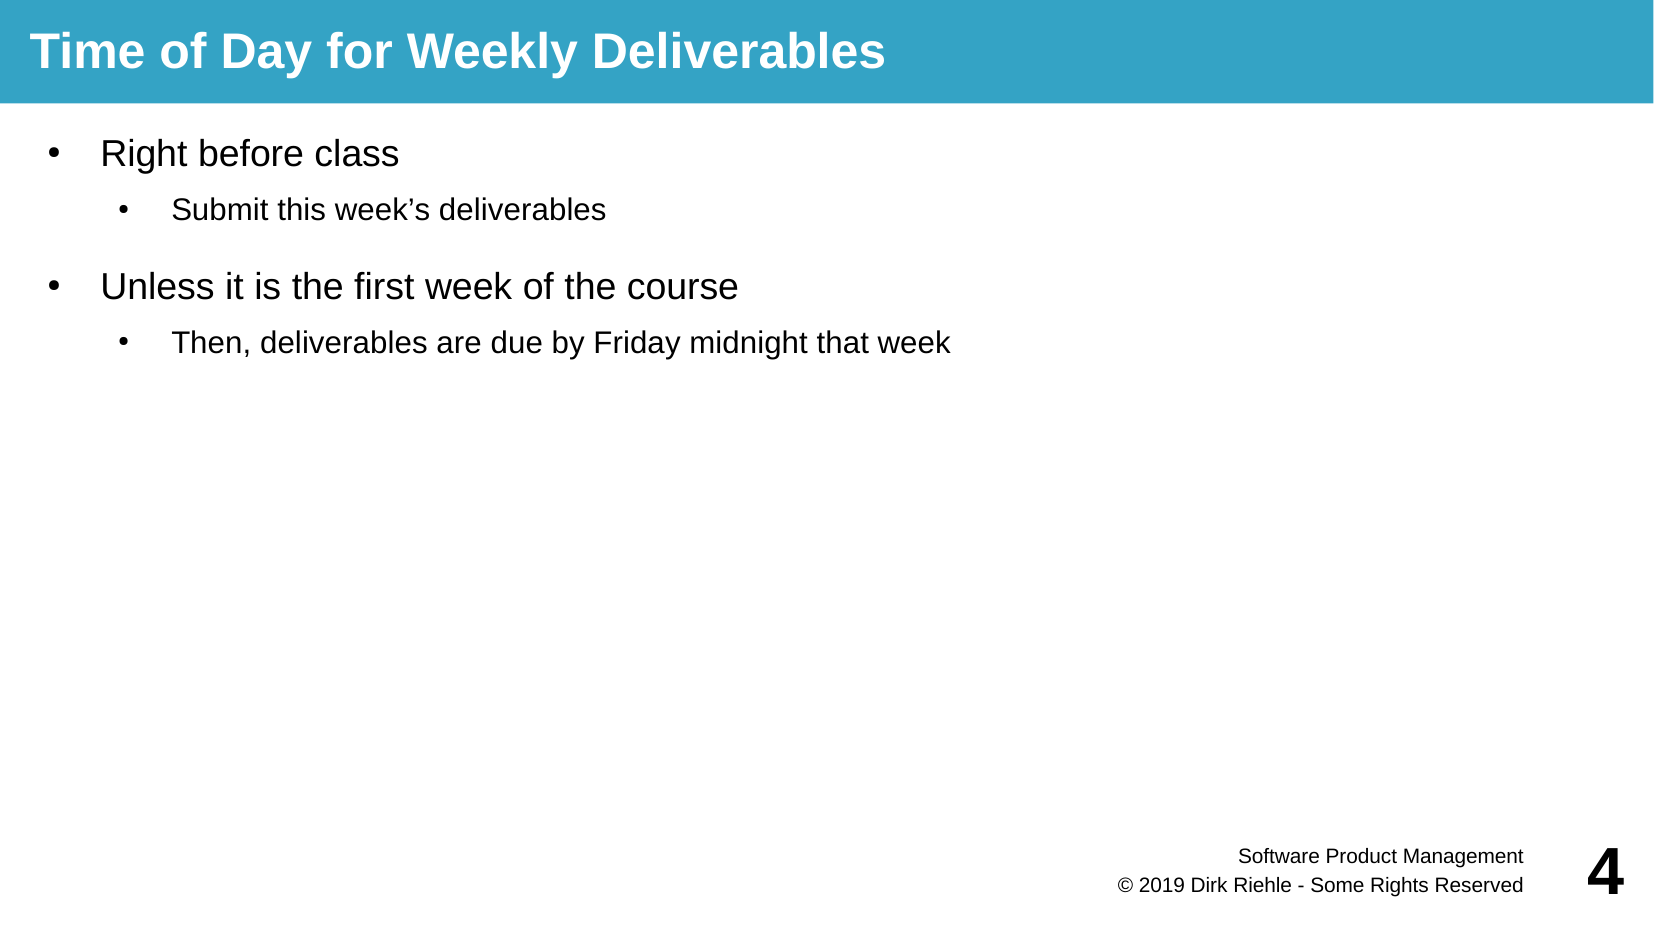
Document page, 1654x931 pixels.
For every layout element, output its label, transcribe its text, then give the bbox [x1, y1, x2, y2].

title Time of Day for Weekly Deliverables [0, 0, 1654, 104]
list Right before class Submit this week’s deliverables Unless it is the first week of the course Then, deliverables are due by Friday midnight that week [29, 132, 1625, 798]
